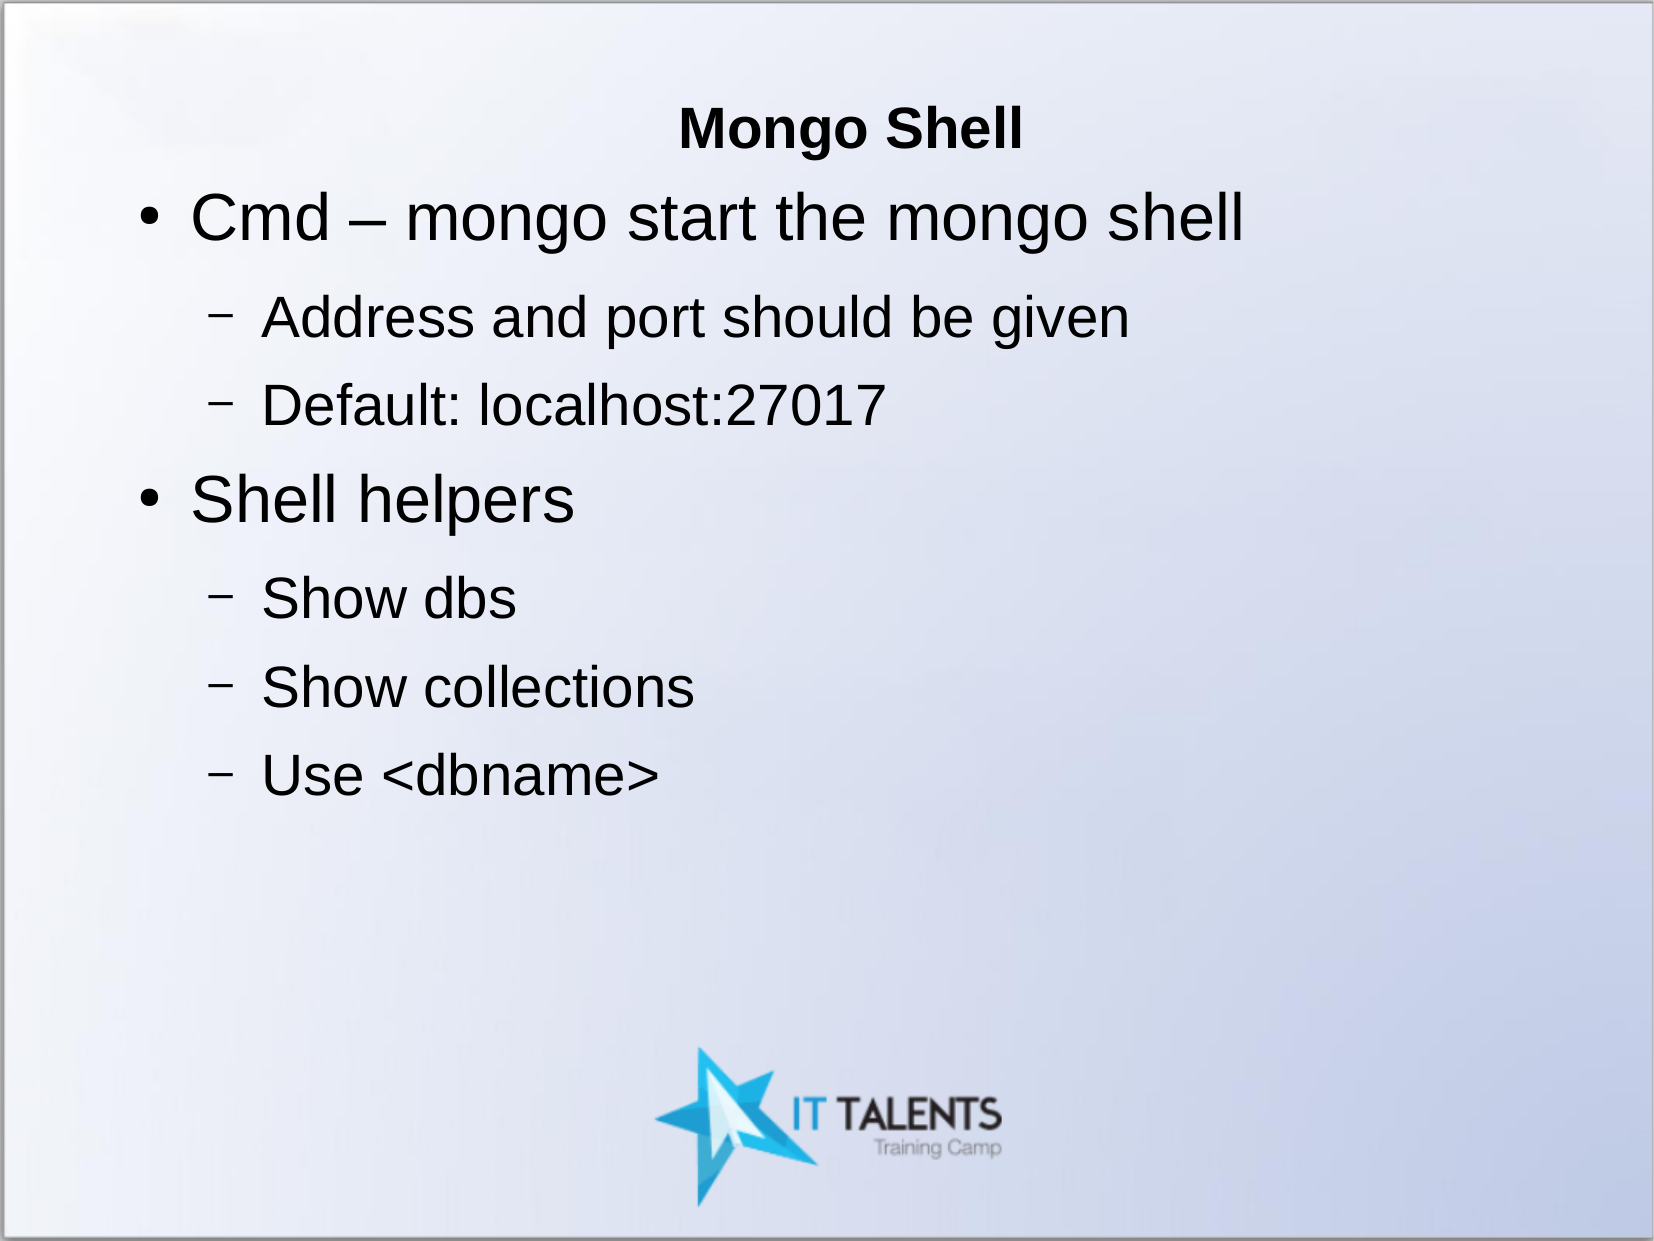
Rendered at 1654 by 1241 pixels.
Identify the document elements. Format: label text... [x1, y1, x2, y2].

title Mongo Shell [90, 62, 1579, 196]
list Cmd – mongo start the mongo shell Address and port should be given Default: localhost:27017 Shell helpers Show dbs Show collections Use <dbname> [120, 180, 1609, 1090]
picture [0, 0, 1654, 1241]
